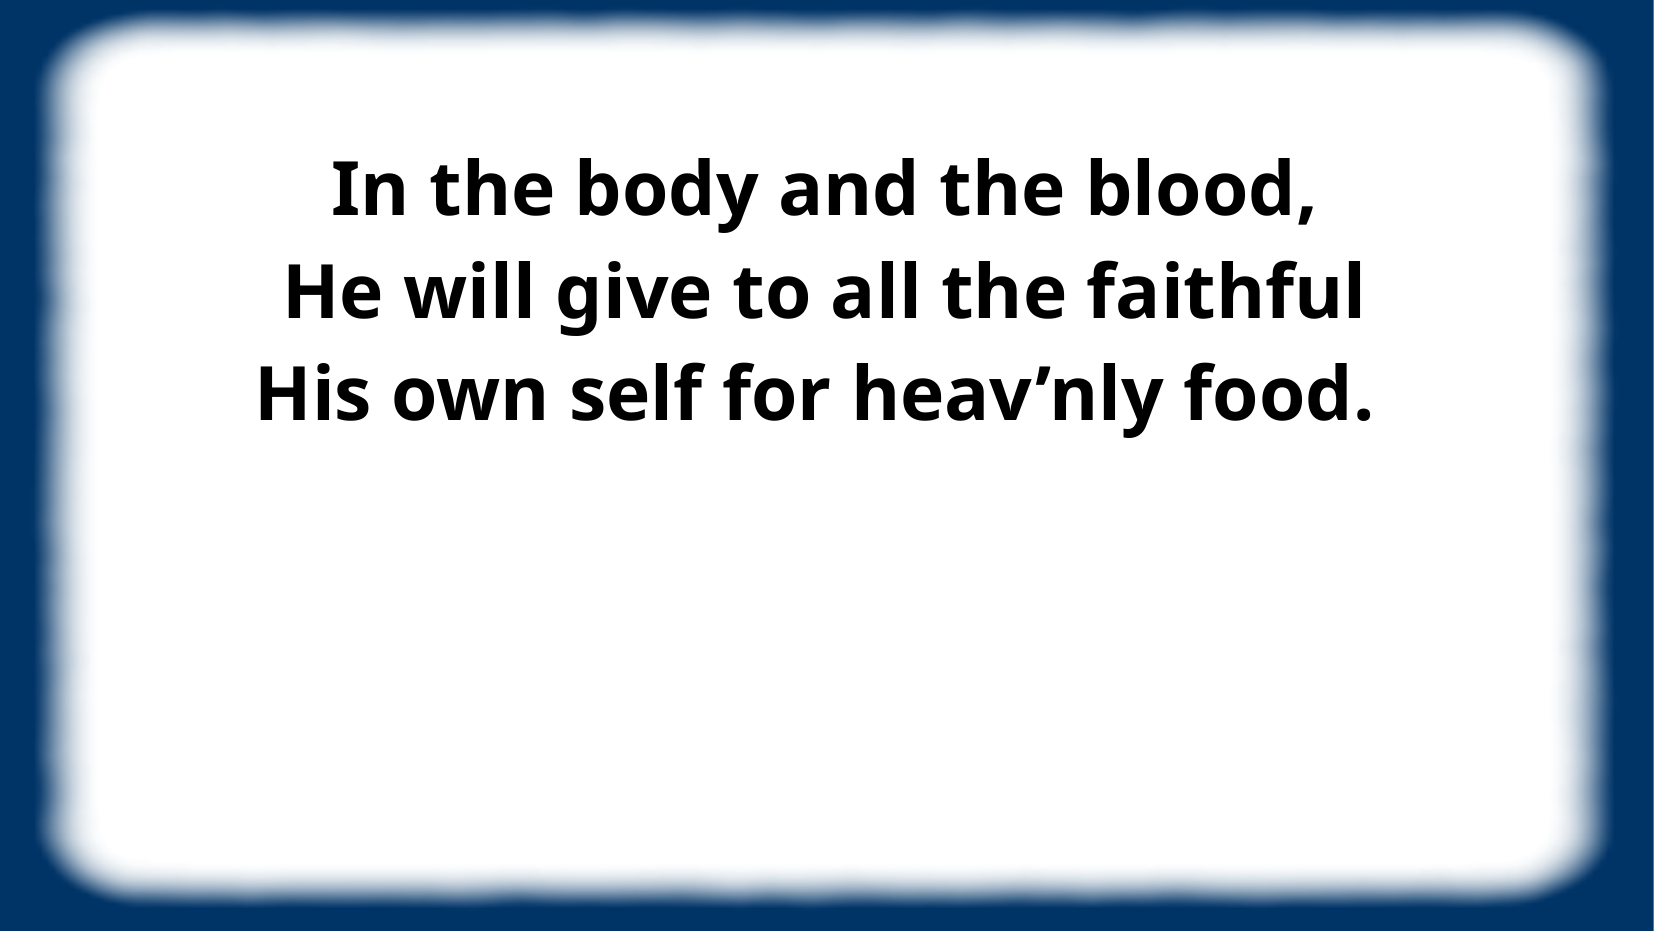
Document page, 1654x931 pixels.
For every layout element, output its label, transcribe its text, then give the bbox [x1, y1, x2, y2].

picture [0, 0, 1654, 931]
text_box In the body and the blood, He will give to all the faithful His own self for heav’nly food. [60, 60, 1591, 441]
